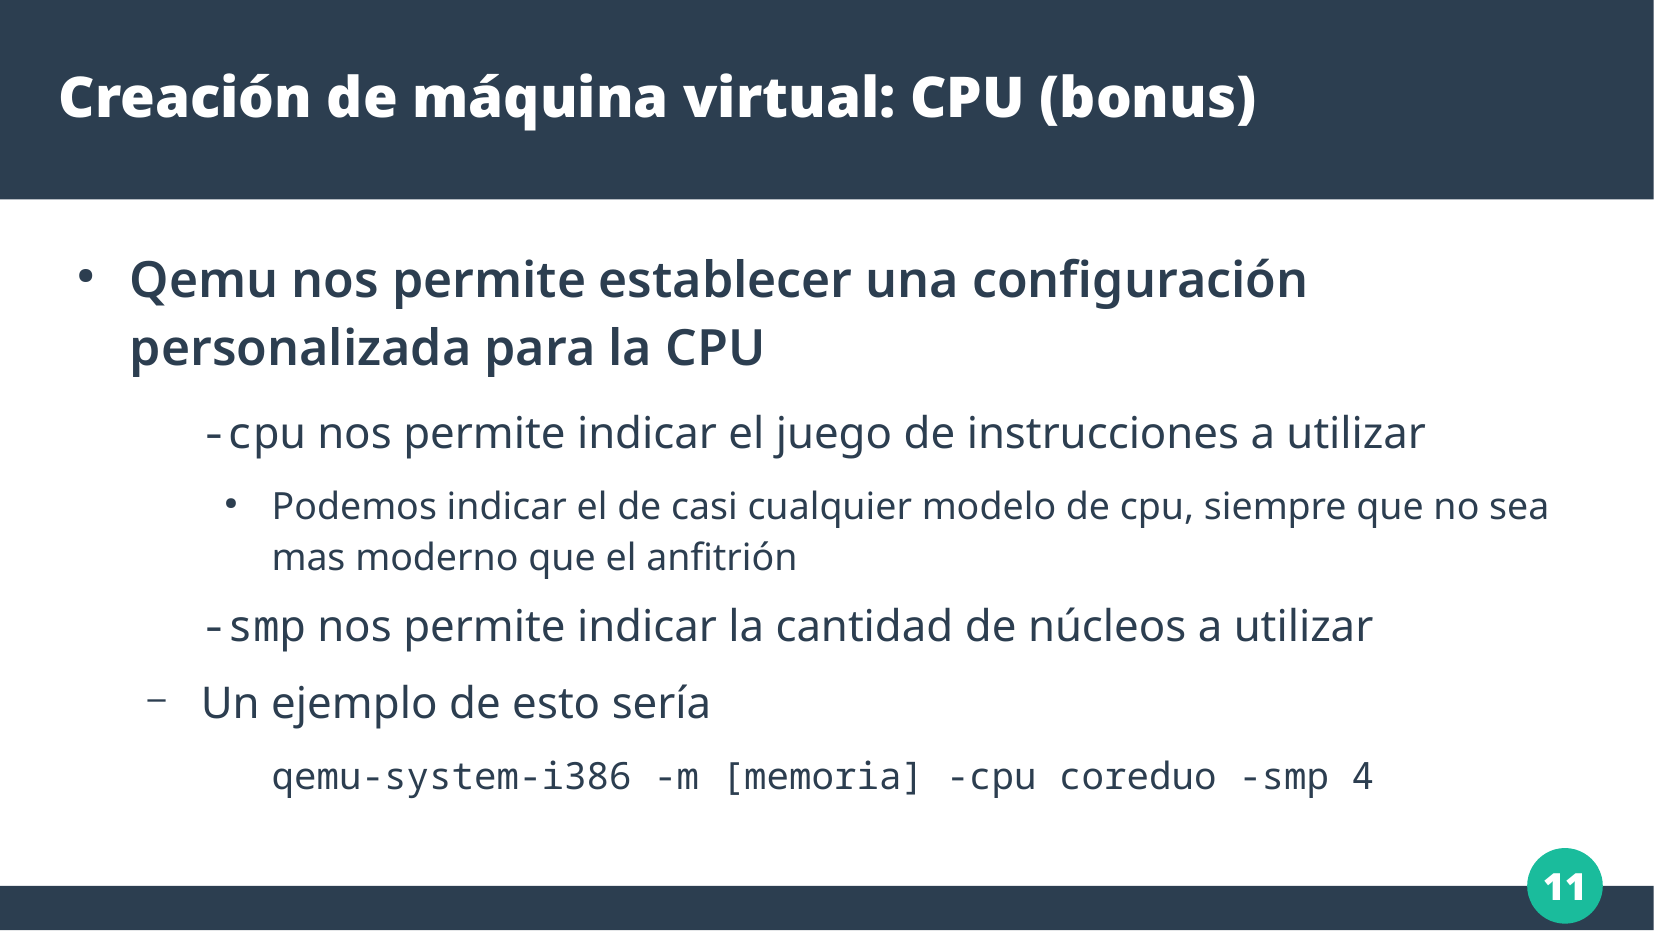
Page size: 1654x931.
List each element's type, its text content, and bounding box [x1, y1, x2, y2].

list Qemu nos permite establecer una configuración personalizada para la CPU -cpu nos permite indicar el juego de instrucciones a utilizar Podemos indicar el de casi cualquier modelo de cpu, siempre que no sea mas moderno que el anfitrión -smp nos permite indicar la cantidad de núcleos a utilizar Un ejemplo de esto sería qemu-system-i386 -m [memoria] -cpu coreduo -smp 4 [59, 243, 1595, 864]
title Creación de máquina virtual: CPU (bonus) [59, 37, 1595, 155]
